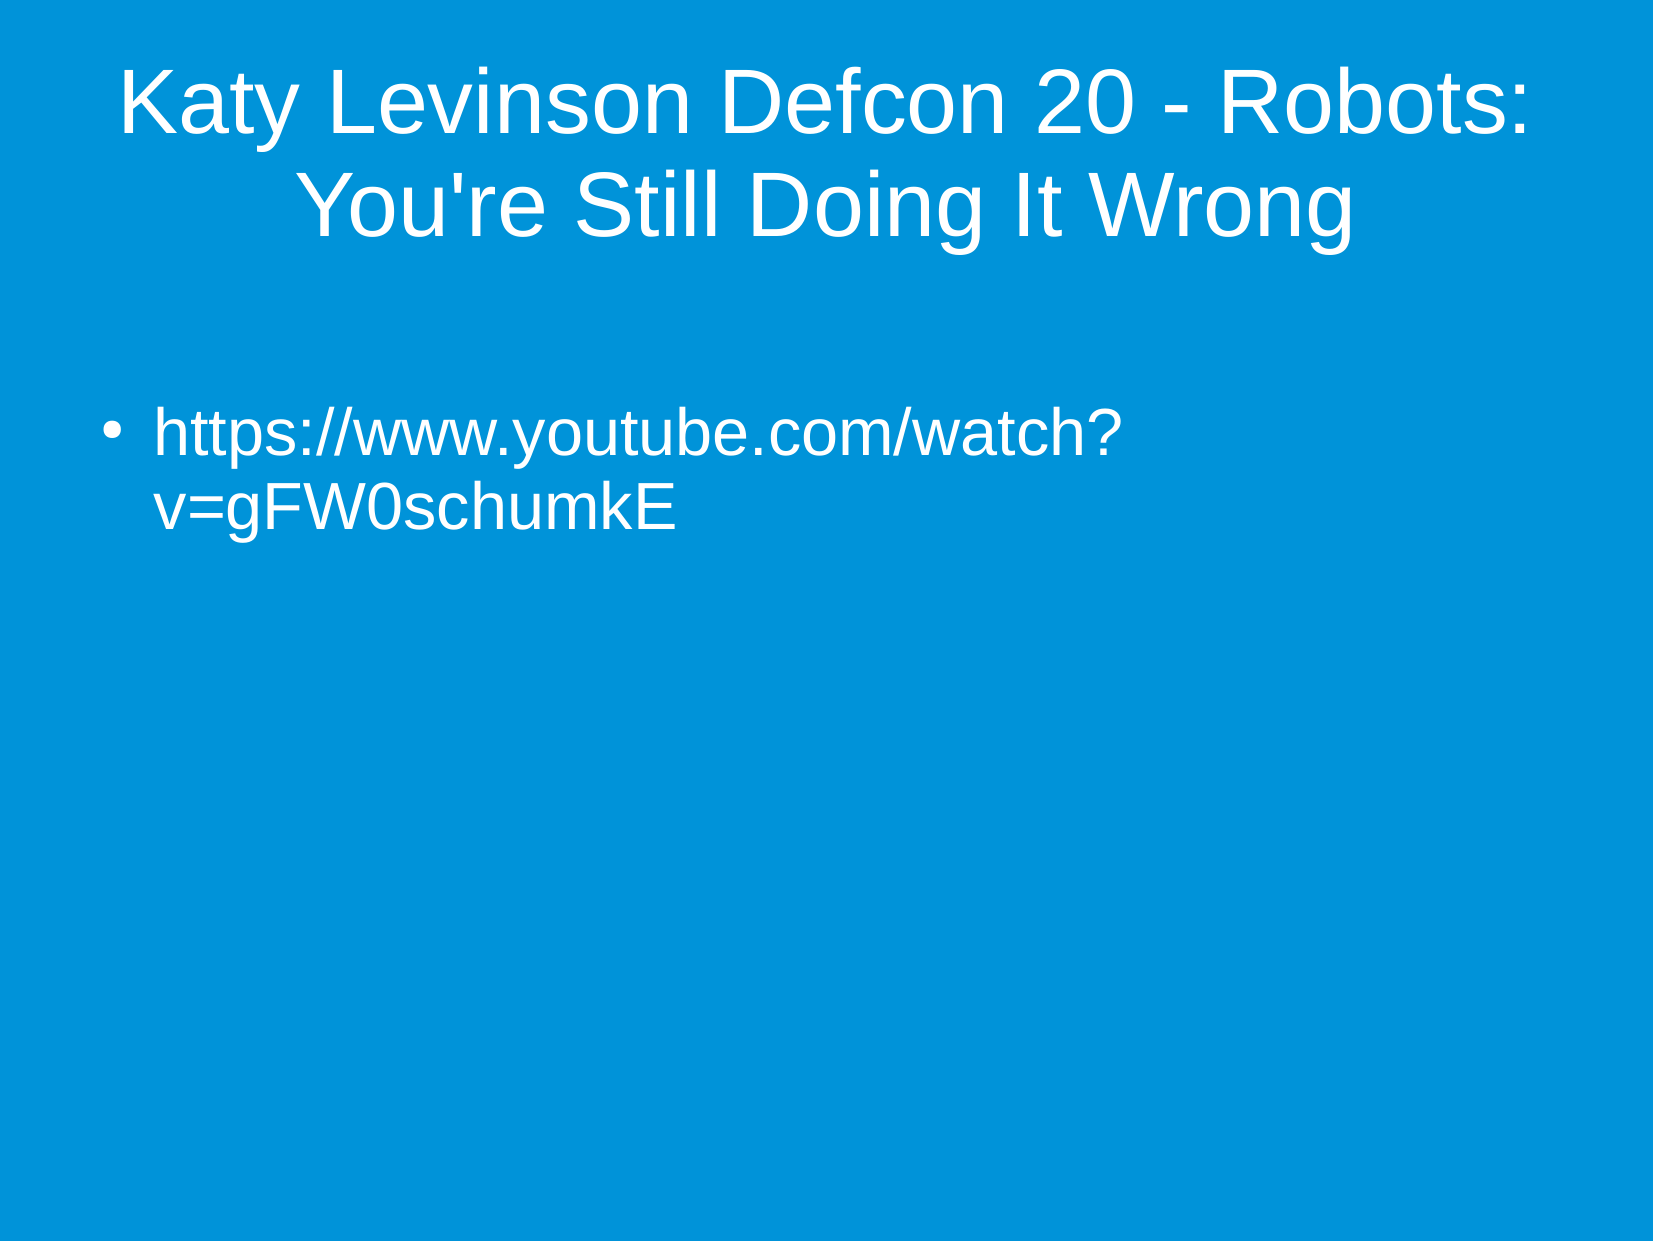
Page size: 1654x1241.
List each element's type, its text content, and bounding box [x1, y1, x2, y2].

list https://www.youtube.com/watch?v=gFW0schumkE [82, 290, 1571, 1010]
title Katy Levinson Defcon 20 - Robots: You're Still Doing It Wrong [82, 49, 1571, 257]
